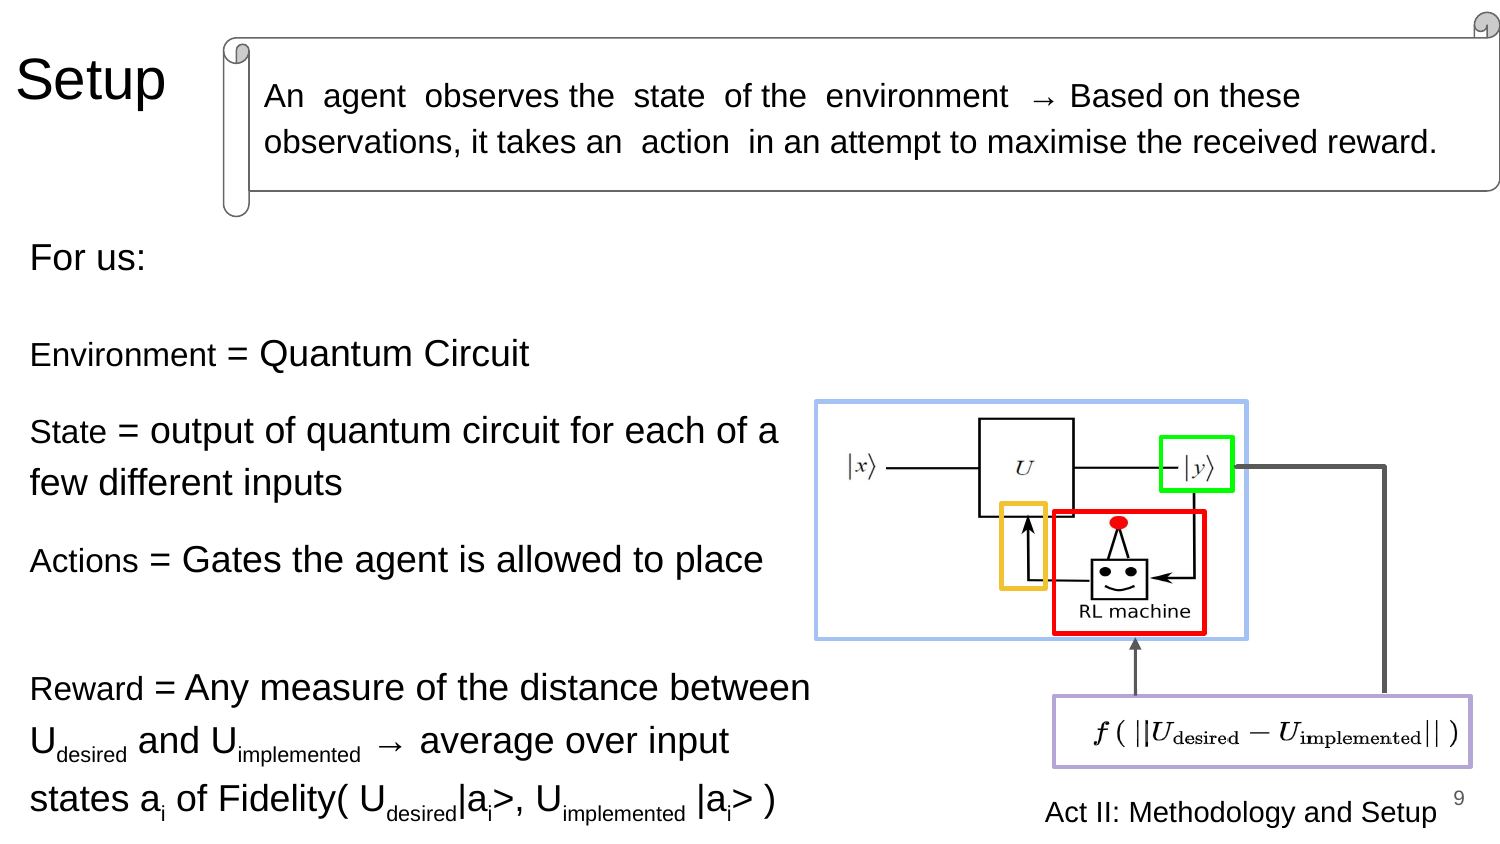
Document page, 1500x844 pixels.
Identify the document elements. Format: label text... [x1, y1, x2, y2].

text_box For us: Environment = Quantum Circuit State = output of quantum circuit for each of a few different inputs Actions = Gates the agent is allowed to place Reward = Any measure of the distance between Udesired and Uimplemented → average over input states ai of Fidelity( Udesired|ai>, Uimplemented |ai> ) [14, 217, 843, 841]
title Setup [0, 25, 1398, 180]
picture [845, 408, 1244, 628]
picture [1056, 514, 1202, 628]
picture [1067, 707, 1468, 757]
text_box An agent observes the state of the environment → Based on these observations, it takes an action in an attempt to maximise the received reward. [223, 28, 1500, 217]
picture [1163, 439, 1230, 488]
text_box Act II: Methodology and Setup [1029, 778, 1480, 844]
slide_number <number> [1389, 764, 1480, 778]
